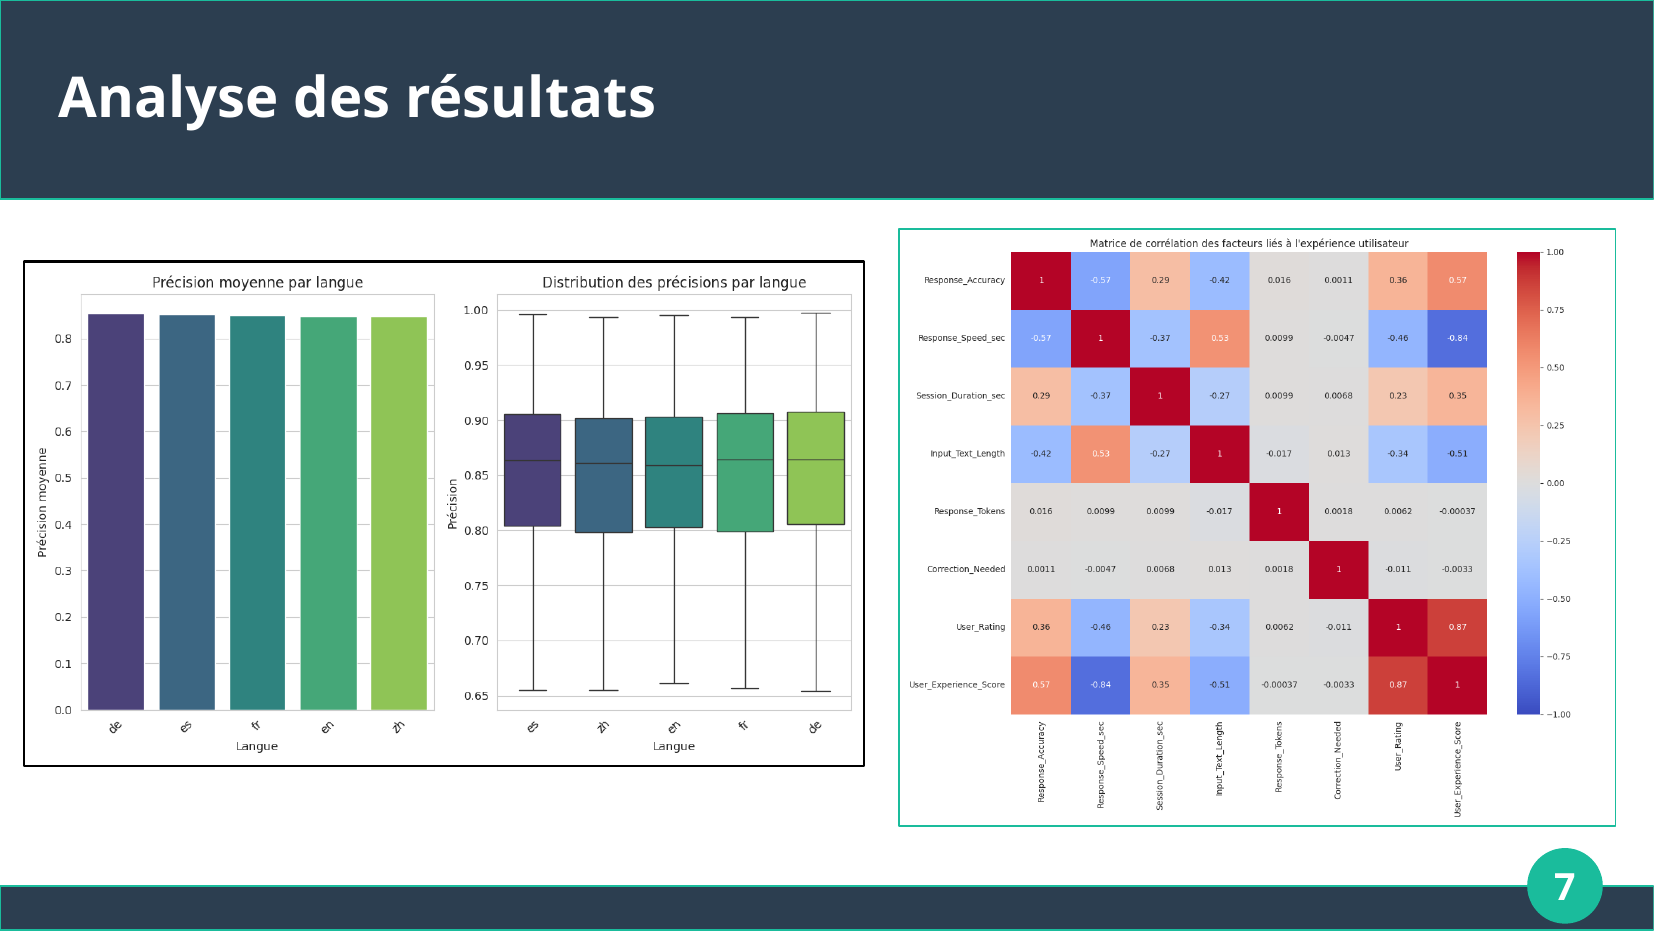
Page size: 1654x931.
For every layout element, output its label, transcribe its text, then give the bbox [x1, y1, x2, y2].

picture [24, 262, 863, 766]
title Analyse des résultats [59, 37, 1595, 156]
picture [900, 229, 1615, 826]
